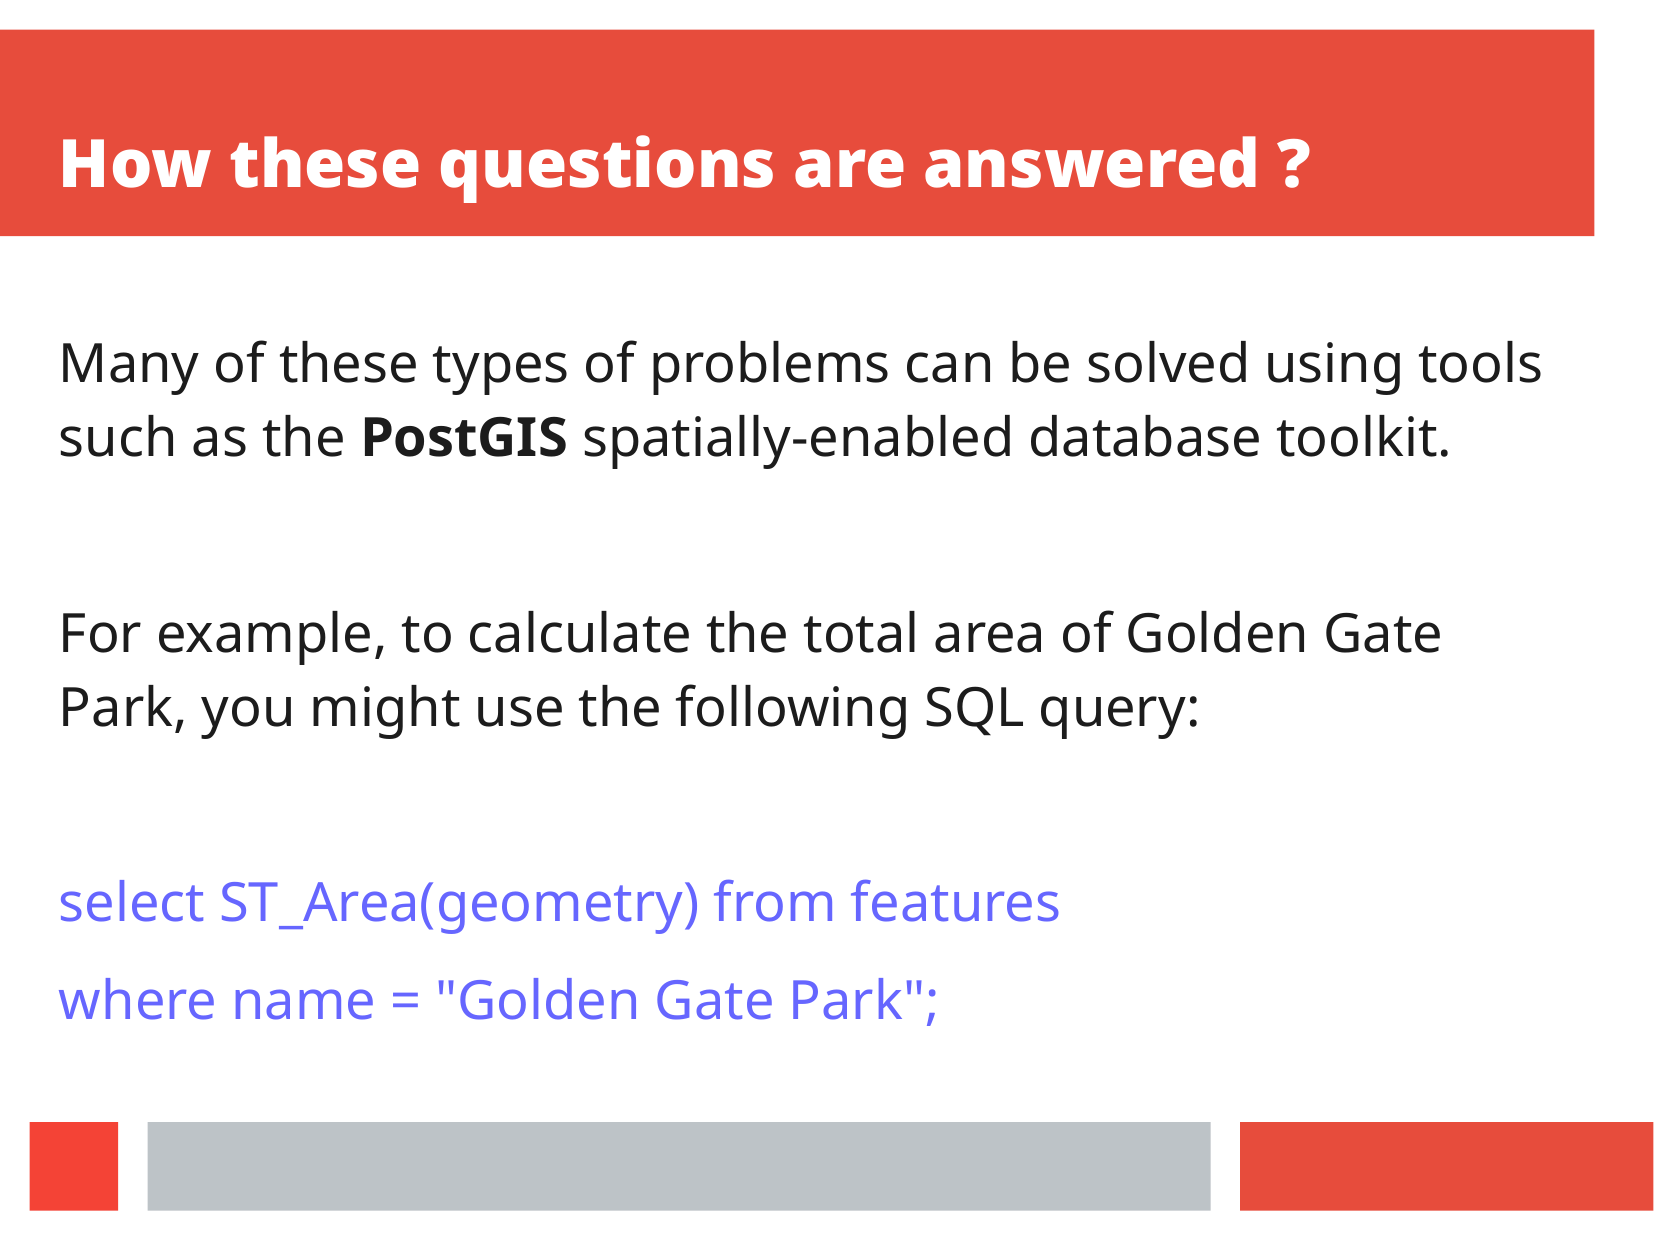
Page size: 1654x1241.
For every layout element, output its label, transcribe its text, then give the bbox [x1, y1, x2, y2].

title How these questions are answered ? [59, 59, 1595, 207]
list Many of these types of problems can be solved using tools such as the PostGIS spatially-enabled database toolkit. For example, to calculate the total area of Golden Gate Park, you might use the following SQL query: select ST_Area(geometry) from features where name = "Golden Gate Park"; [59, 324, 1565, 1093]
